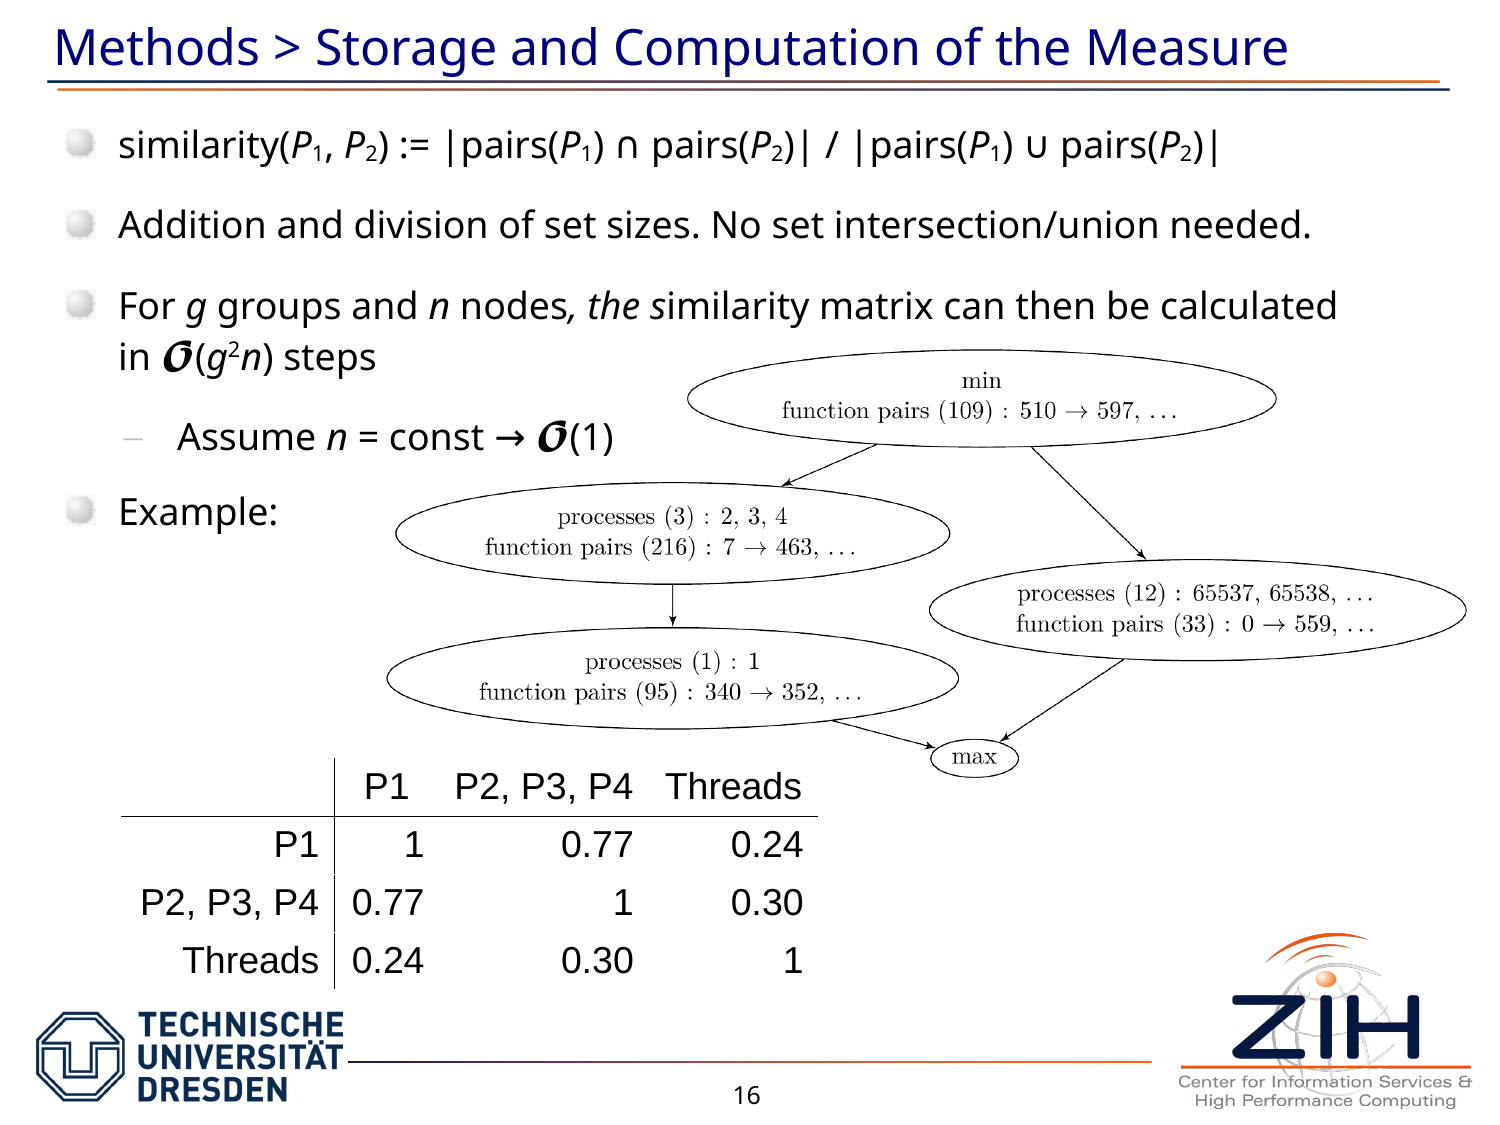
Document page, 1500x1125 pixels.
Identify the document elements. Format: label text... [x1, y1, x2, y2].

picture [386, 349, 1467, 778]
title Methods > Storage and Computation of the Measure [53, 12, 1453, 81]
table_cell 0.77 [439, 817, 648, 874]
table_cell 0.24 [335, 933, 439, 989]
table_cell 0.30 [648, 875, 818, 932]
picture [35, 1011, 343, 1102]
list similarity(P1, P2) := |pairs(P1) ∩ pairs(P2)| / |pairs(P1) ∪ pairs(P2)| Addition and division of set sizes. No set intersection/union needed. For g groups and n nodes, the similarity matrix can then be calculated in 𝓞(g2n) steps Assume n = const → 𝓞(1) Example: [29, 118, 1418, 771]
table_header [120, 758, 334, 816]
table_cell 0.24 [648, 817, 818, 874]
table_header Threads [767, 781, 777, 797]
table_cell 0.77 [335, 875, 439, 932]
table_cell Threads [121, 933, 334, 989]
table_cell 1 [335, 817, 439, 874]
table_header P2, P3, P4 [439, 778, 648, 816]
table_cell 1 [648, 933, 818, 989]
table_header P1 [335, 758, 439, 816]
table_cell 0.30 [439, 933, 648, 989]
table_cell P2, P3, P4 [121, 875, 334, 932]
table_header Threads [648, 778, 818, 816]
table_cell P1 [121, 817, 334, 874]
table_cell 1 [439, 875, 648, 932]
picture [47, 80, 1450, 91]
picture [1178, 933, 1473, 1110]
